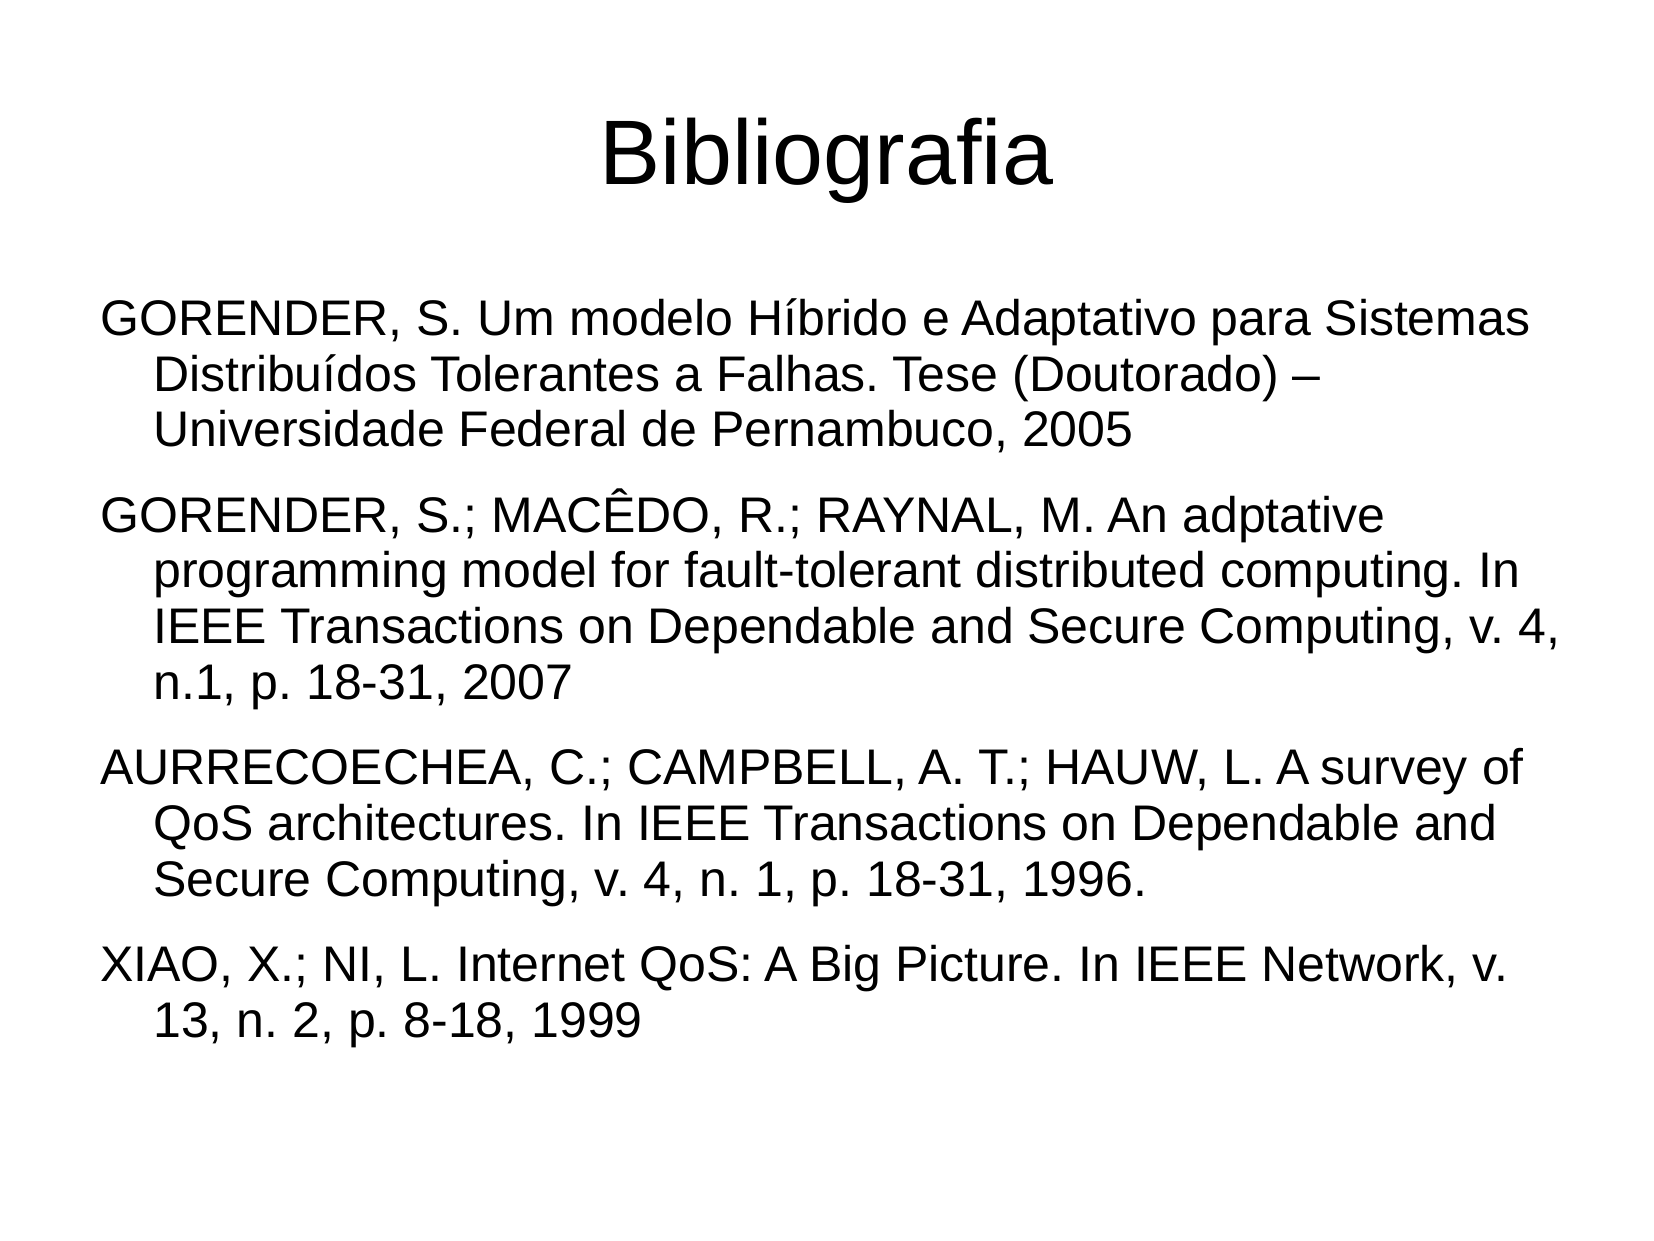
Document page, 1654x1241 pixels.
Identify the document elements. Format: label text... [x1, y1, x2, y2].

title Bibliografia [82, 56, 1571, 250]
list GORENDER, S. Um modelo Híbrido e Adaptativo para Sistemas Distribuídos Tolerantes a Falhas. Tese (Doutorado) – Universidade Federal de Pernambuco, 2005 GORENDER, S.; MACÊDO, R.; RAYNAL, M. An adptative programming model for fault-tolerant distributed computing. In IEEE Transactions on Dependable and Secure Computing, v. 4, n.1, p. 18-31, 2007 AURRECOECHEA, C.; CAMPBELL, A. T.; HAUW, L. A survey of QoS architectures. In IEEE Transactions on Dependable and Secure Computing, v. 4, n. 1, p. 18-31, 1996. XIAO, X.; NI, L. Internet QoS: A Big Picture. In IEEE Network, v. 13, n. 2, p. 8-18, 1999 [82, 290, 1571, 1094]
